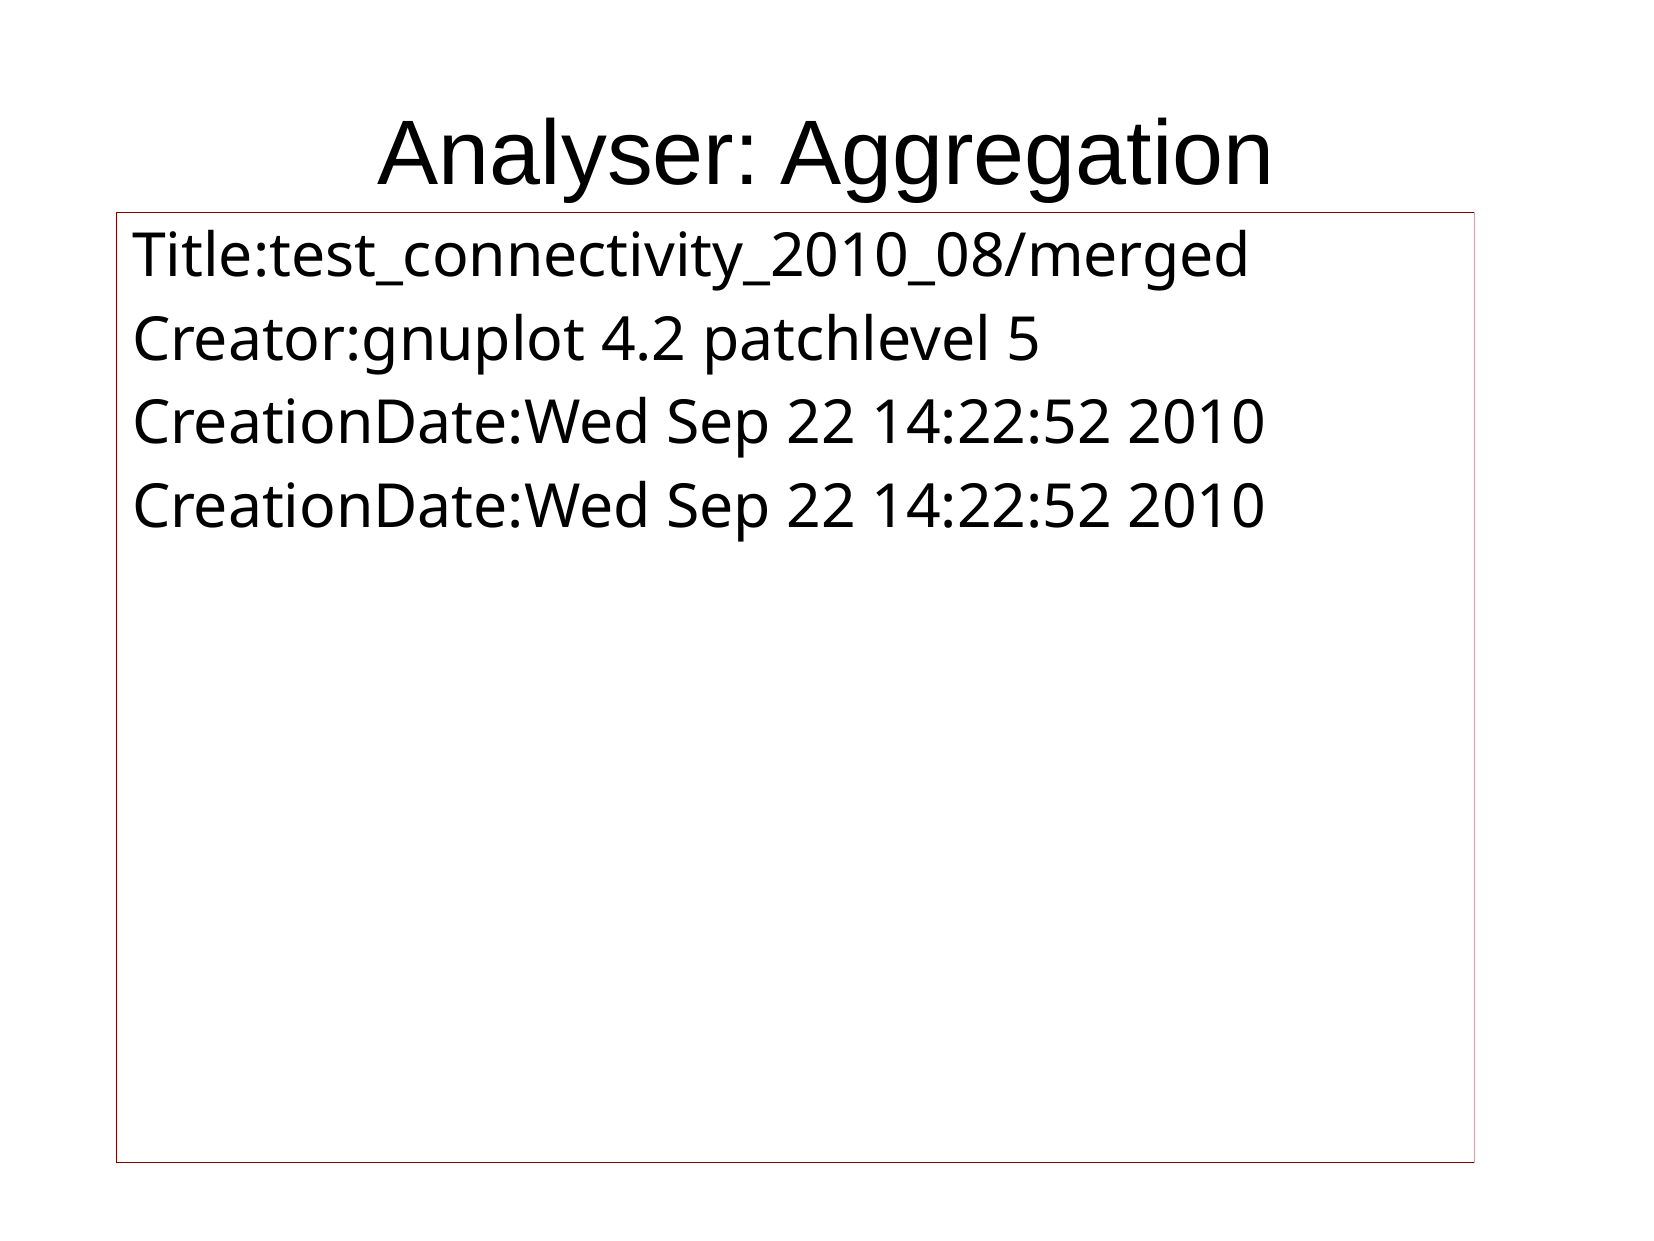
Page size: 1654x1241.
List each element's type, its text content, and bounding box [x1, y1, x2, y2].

picture [112, 208, 1475, 1163]
title Analyser: Aggregation [82, 56, 1571, 250]
